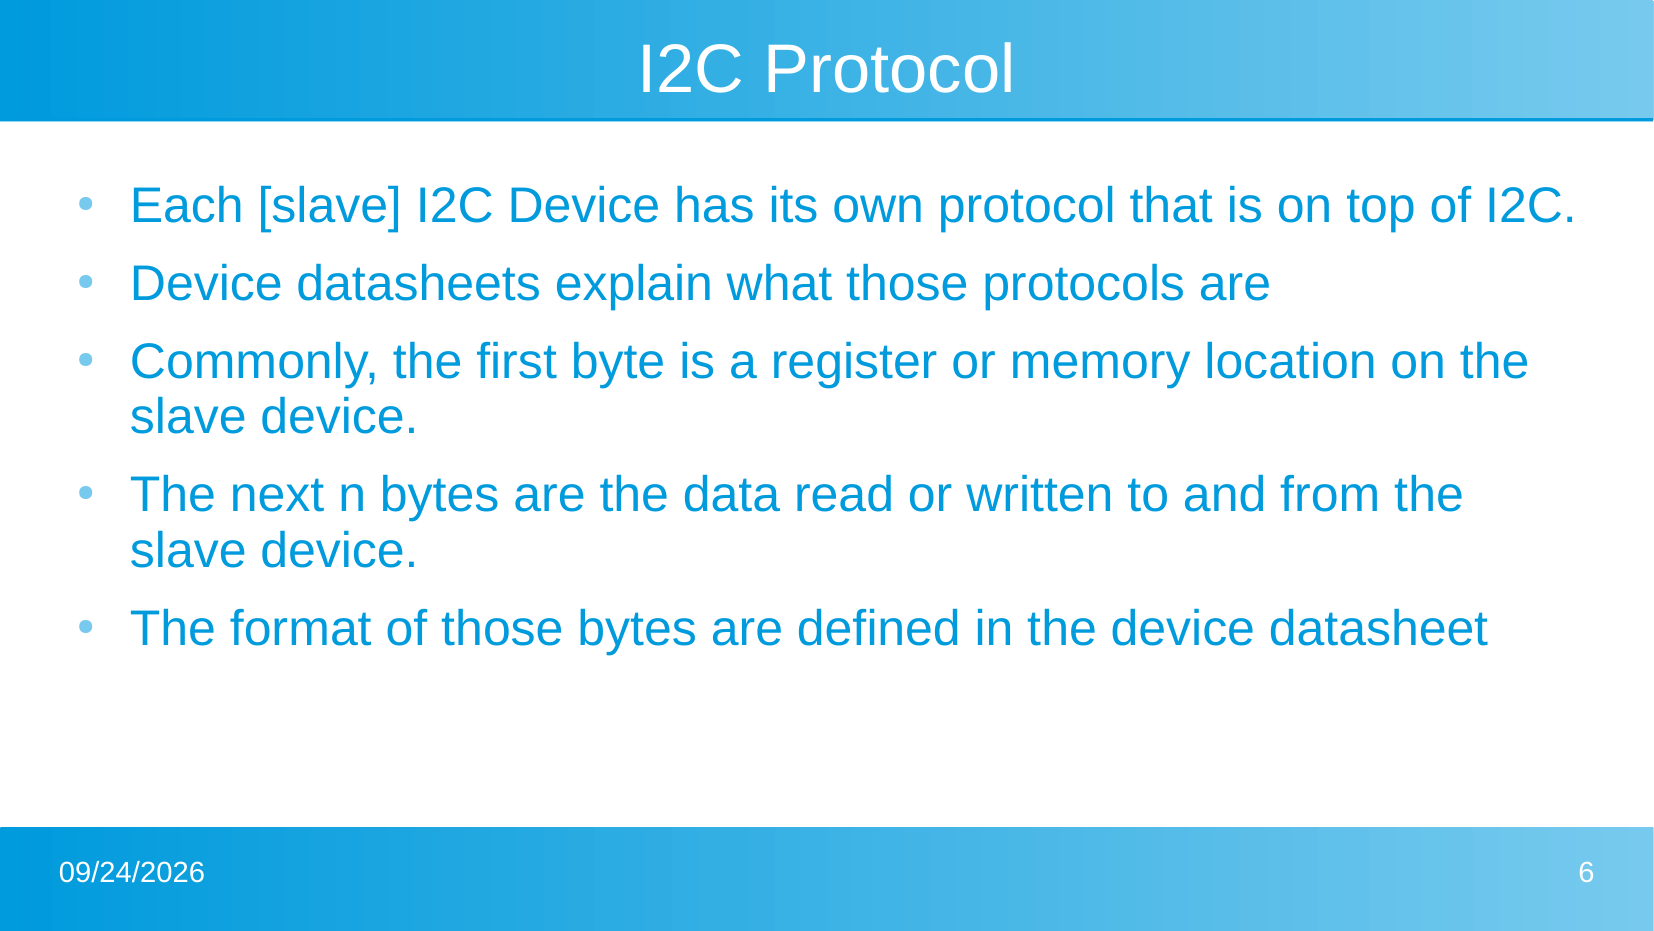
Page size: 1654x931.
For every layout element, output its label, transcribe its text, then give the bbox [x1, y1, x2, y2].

list Each [slave] I2C Device has its own protocol that is on top of I2C. Device datasheets explain what those protocols are Commonly, the first byte is a register or memory location on the slave device. The next n bytes are the data read or written to and from the slave device. The format of those bytes are defined in the device datasheet [59, 177, 1595, 768]
title I2C Protocol [59, 29, 1595, 108]
